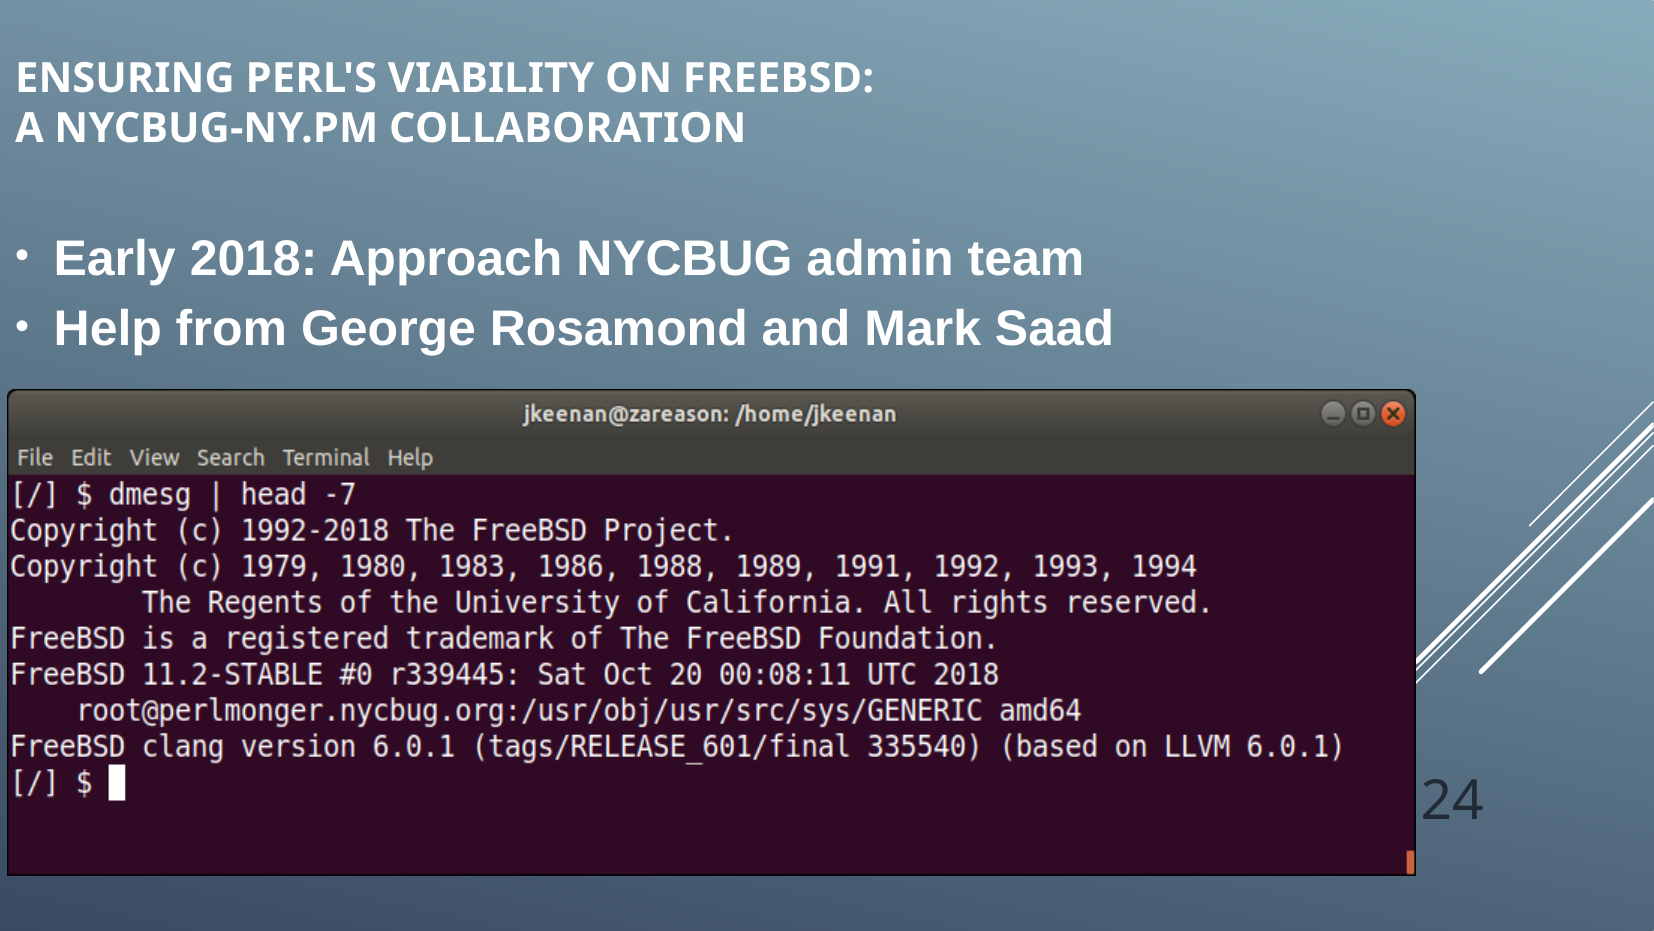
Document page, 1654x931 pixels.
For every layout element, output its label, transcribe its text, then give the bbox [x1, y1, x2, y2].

title Ensuring Perl's Viability on FreeBSD: A NYCBUG-NY.PM Collaboration [0, 36, 1148, 166]
picture [7, 389, 1416, 876]
subtitle Early 2018: Approach NYCBUG admin team Help from George Rosamond and Mark Saad [0, 217, 1489, 871]
